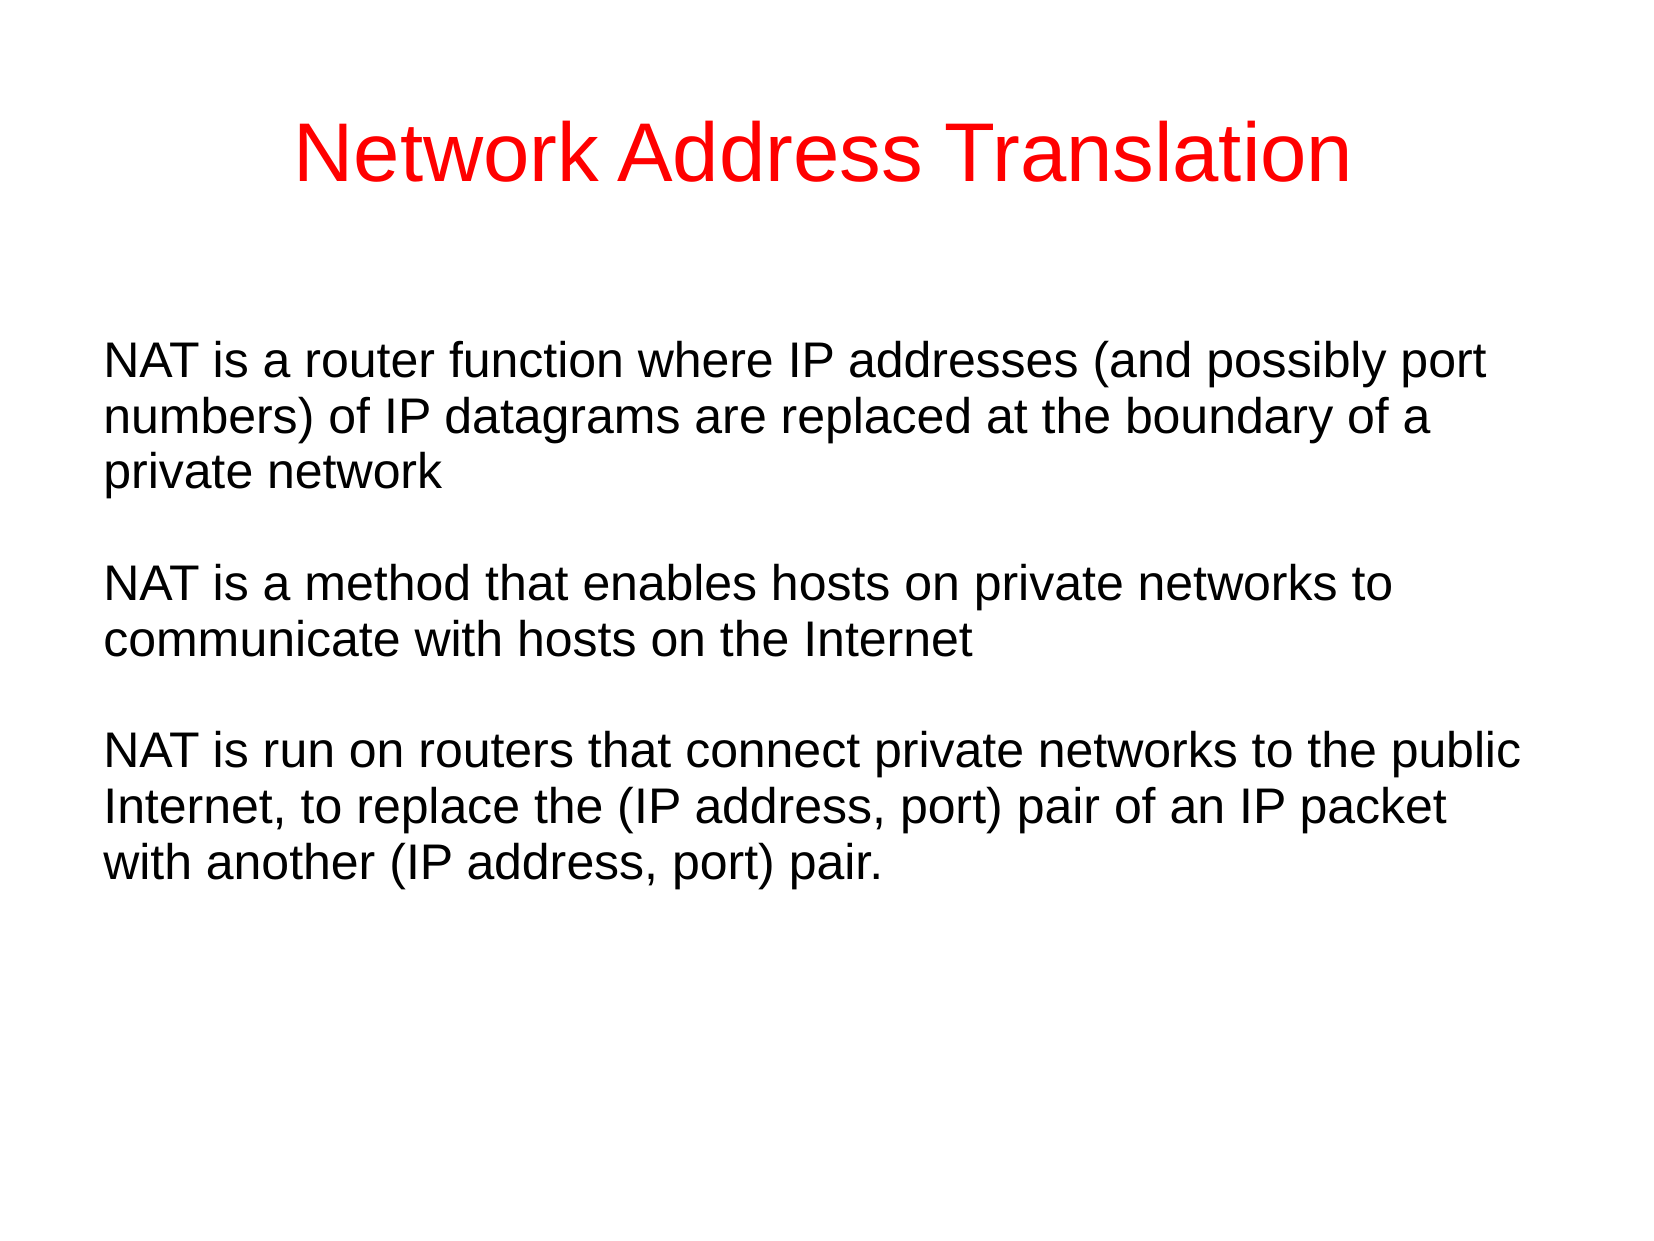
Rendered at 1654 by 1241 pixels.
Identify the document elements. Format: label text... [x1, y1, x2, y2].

title Network Address Translation [11, 49, 1636, 257]
text_box NAT is a router function where IP addresses (and possibly port numbers) of IP datagrams are replaced at the boundary of a private network NAT is a method that enables hosts on private networks to communicate with hosts on the Internet NAT is run on routers that connect private networks to the public Internet, to replace the (IP address, port) pair of an IP packet with another (IP address, port) pair. [88, 324, 1565, 959]
